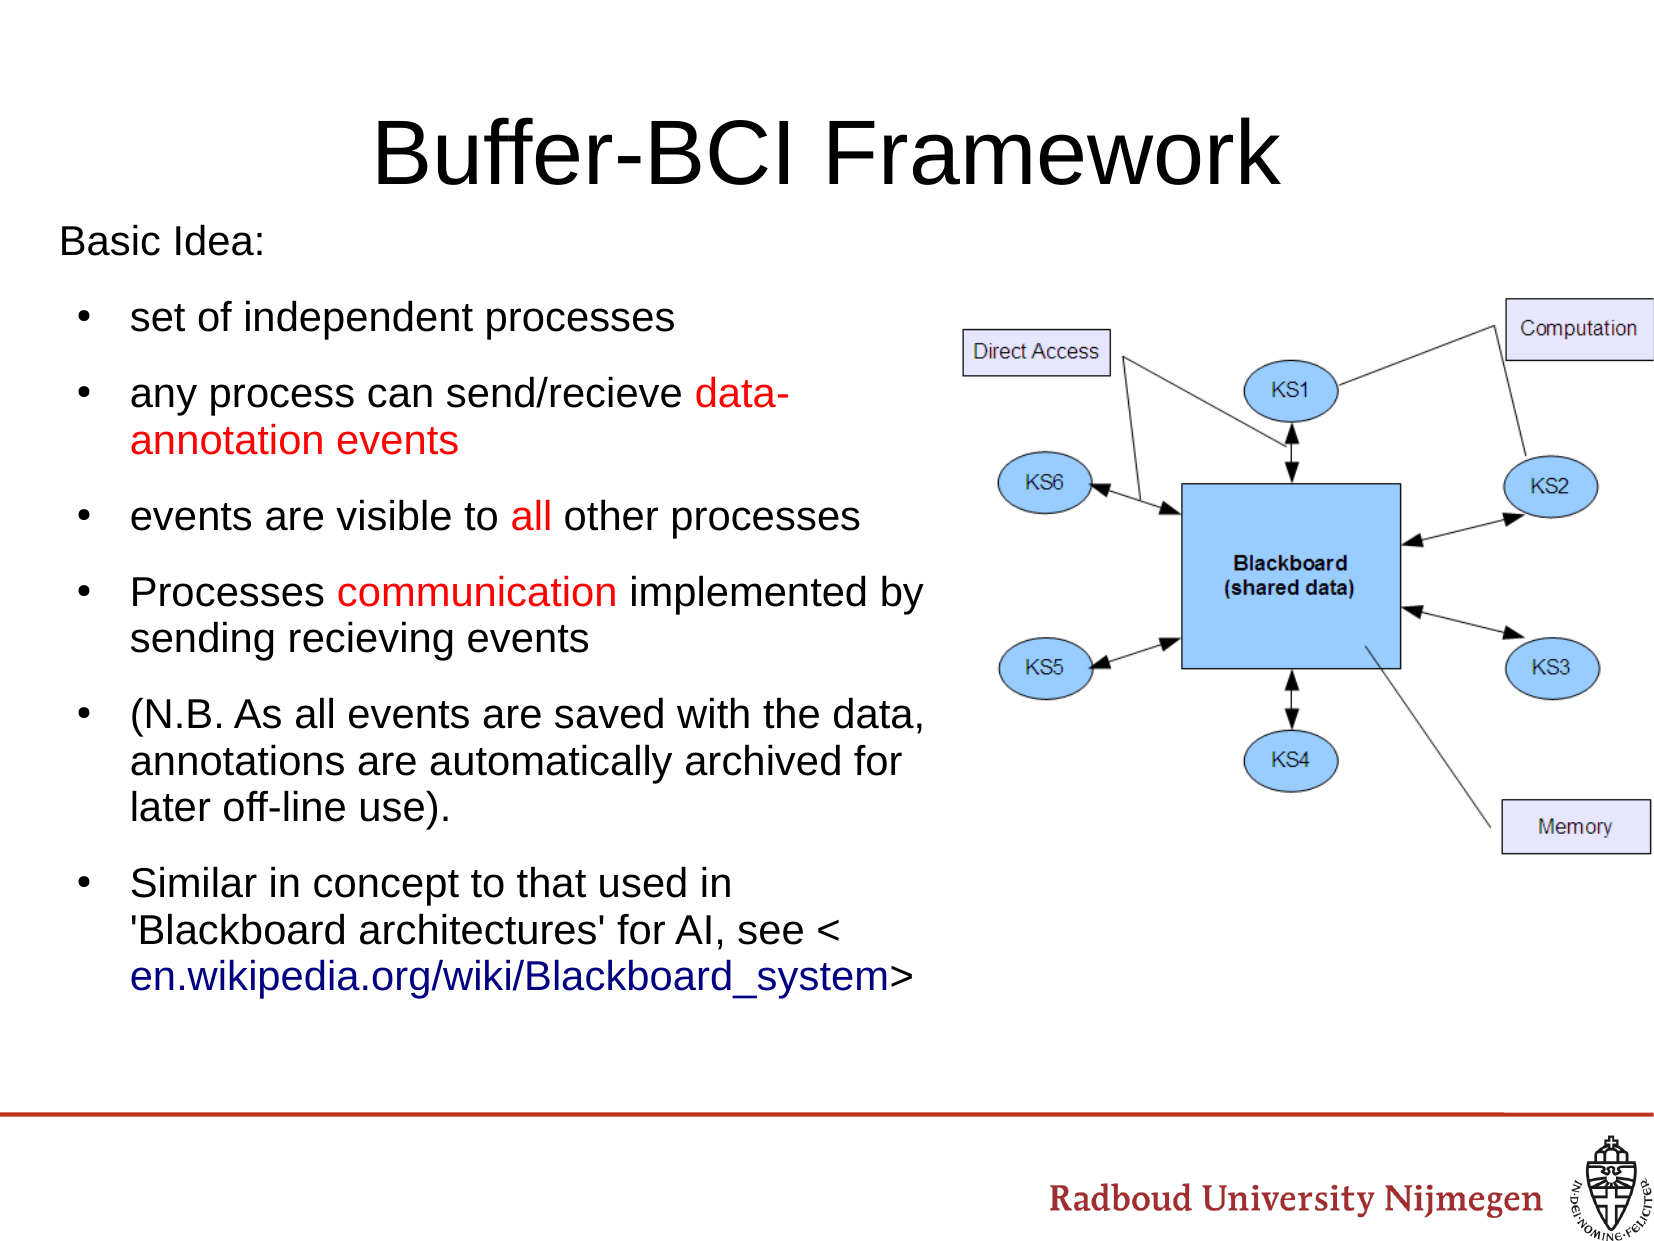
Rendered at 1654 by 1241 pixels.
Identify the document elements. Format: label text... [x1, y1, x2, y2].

picture [1050, 1134, 1654, 1241]
list Basic Idea: set of independent processes any process can send/recieve data-annotation events events are visible to all other processes Processes communication implemented by sending recieving events (N.B. As all events are saved with the data, annotations are automatically archived for later off-line use). Similar in concept to that used in 'Blackboard architectures' for AI, see <en.wikipedia.org/wiki/Blackboard_system> [58, 218, 938, 1150]
title Buffer-BCI Framework [82, 49, 1571, 257]
picture [954, 291, 1654, 855]
